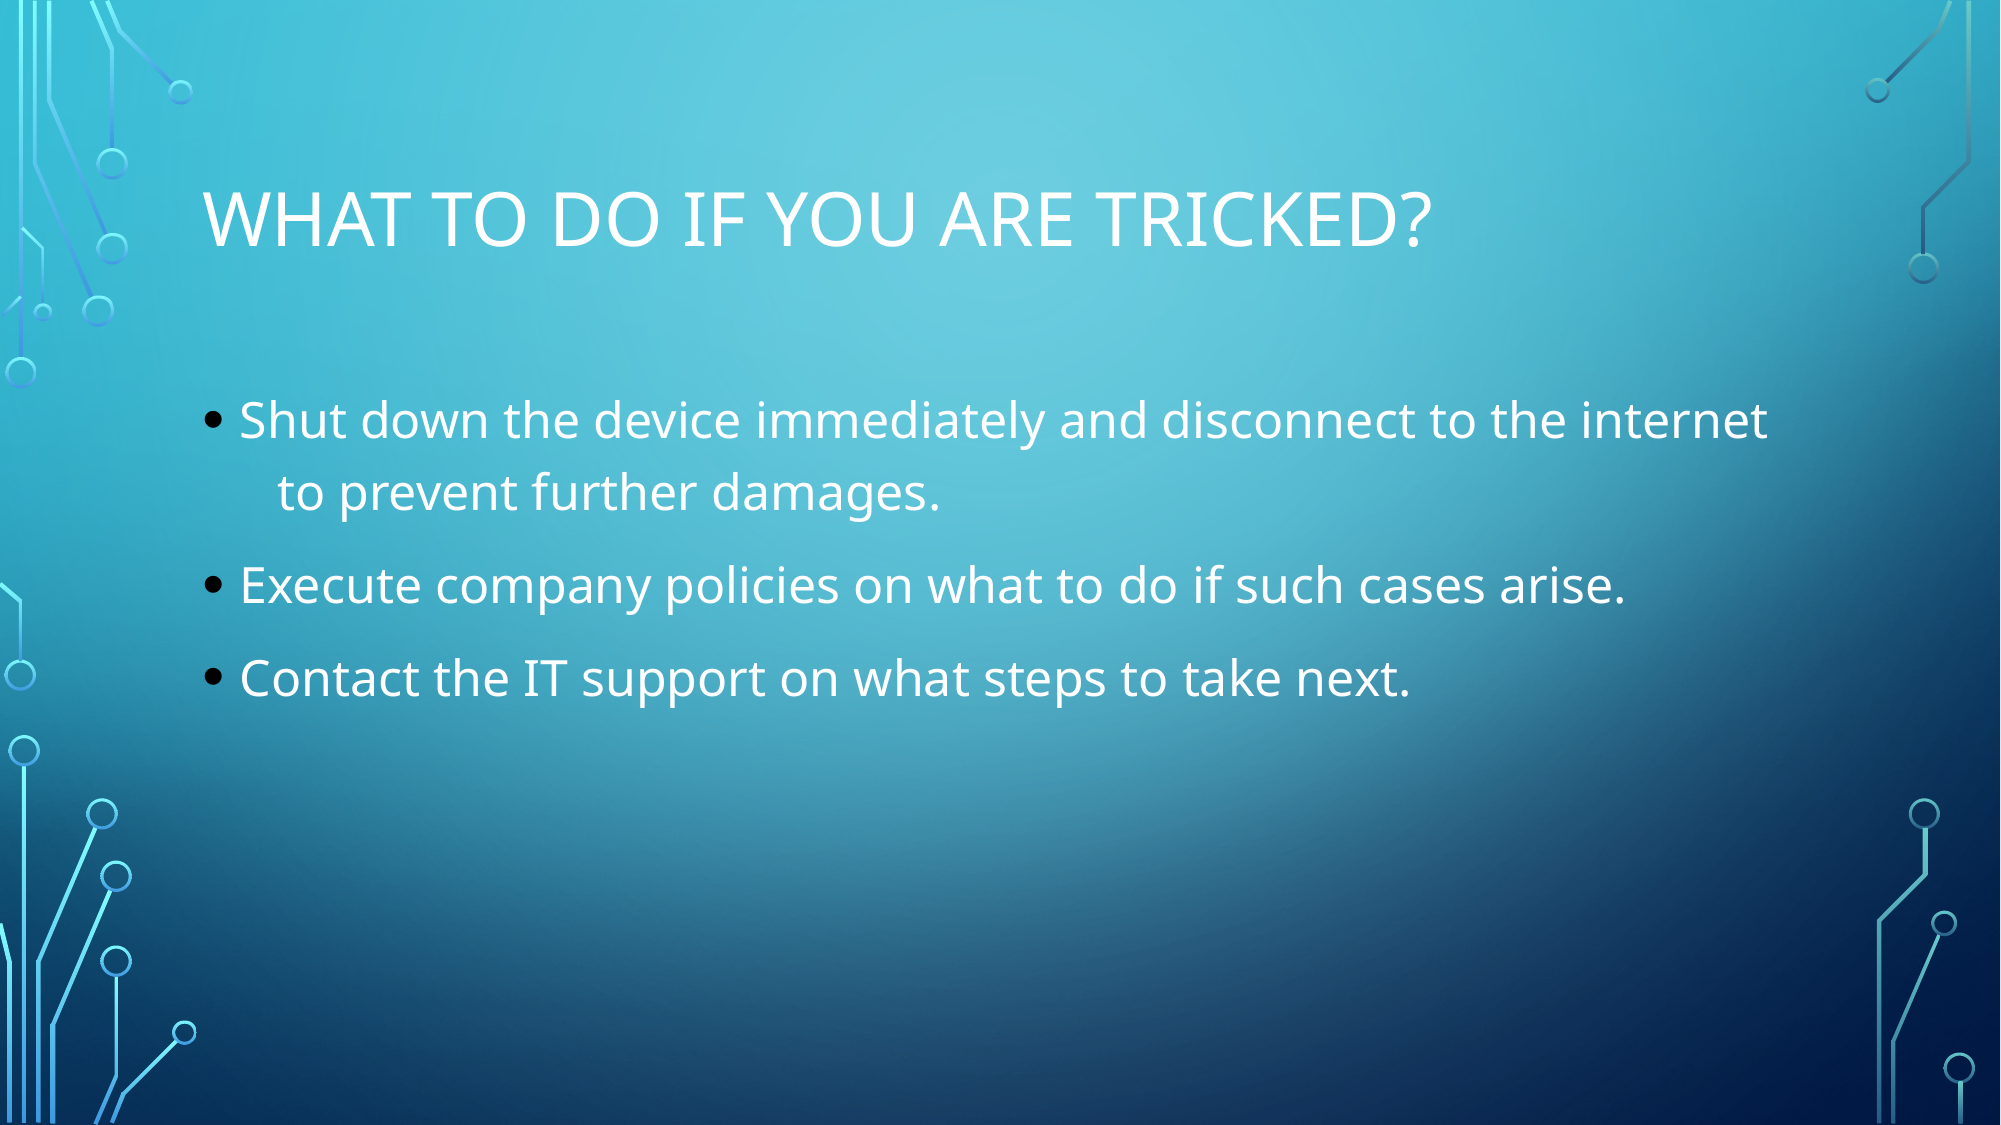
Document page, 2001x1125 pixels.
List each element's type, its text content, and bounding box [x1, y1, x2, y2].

list Shut down the device immediately and disconnect to the internet to prevent further damages. Execute company policies on what to do if such cases arise. Contact the IT support on what steps to take next. [187, 369, 1813, 951]
title What to do if you are tricked? [187, 101, 1813, 344]
